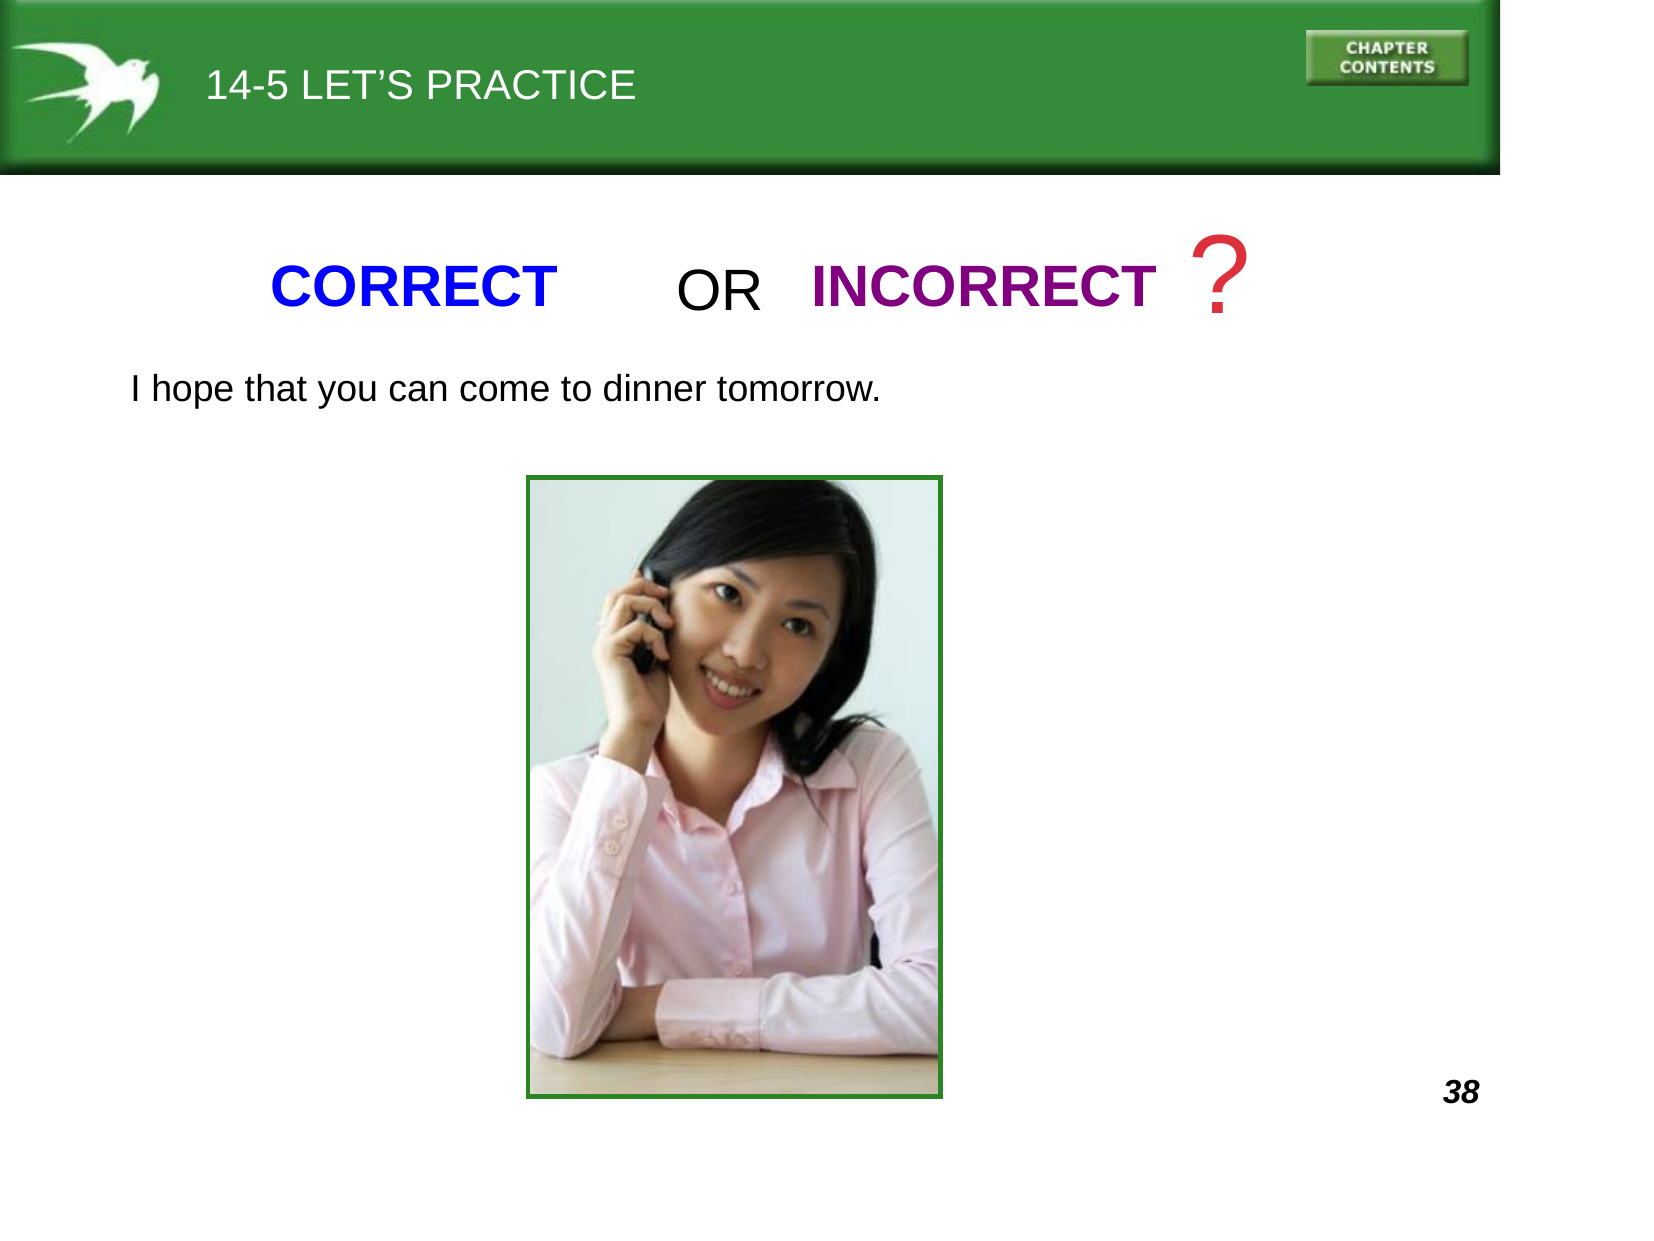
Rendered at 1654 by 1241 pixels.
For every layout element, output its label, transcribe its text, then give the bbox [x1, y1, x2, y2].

picture [0, 0, 1500, 175]
text_box OR [625, 244, 779, 330]
text_box ? [1173, 193, 1266, 345]
text_box 14-5 LET’S PRACTICE [190, 50, 1363, 116]
picture [530, 479, 939, 1094]
text_box INCORRECT [796, 240, 1173, 327]
text_box I hope that you can come to dinner tomorrow. [80, 356, 1581, 417]
text_box CORRECT [256, 240, 574, 327]
